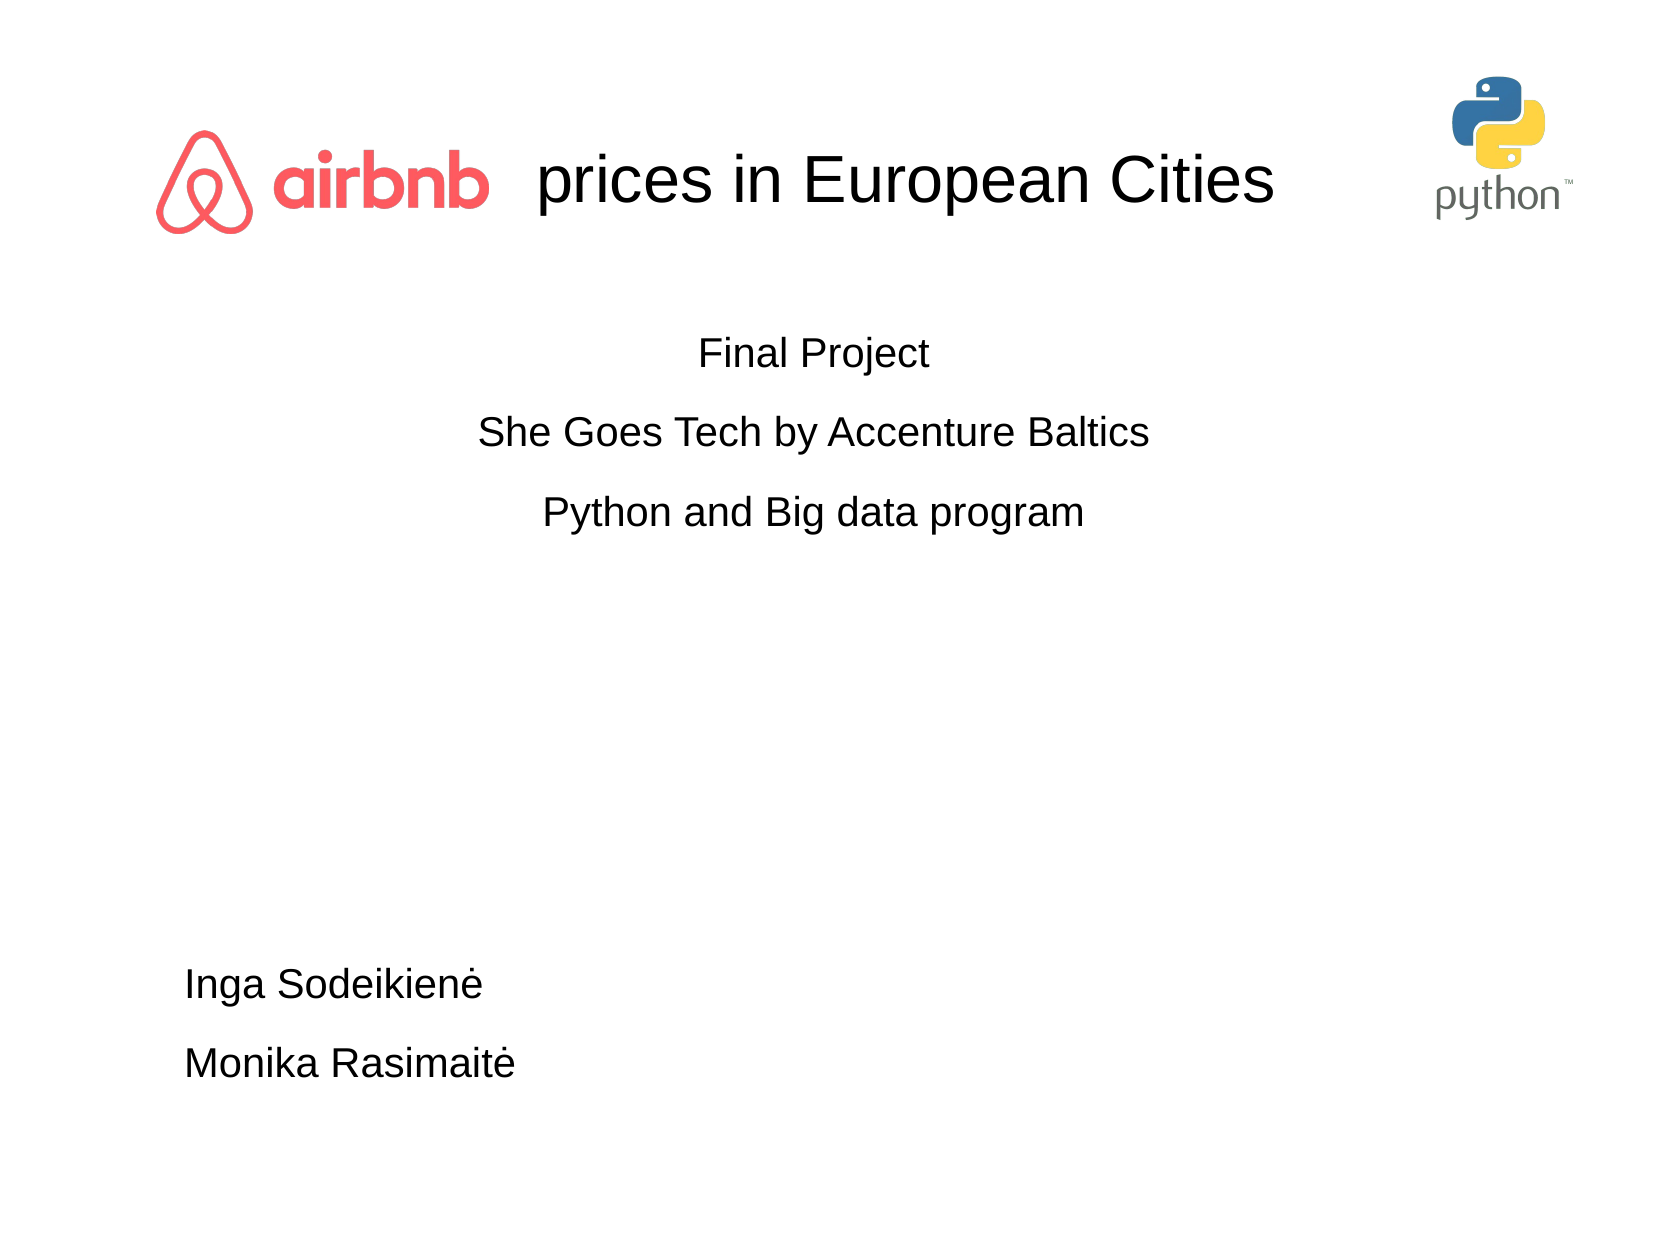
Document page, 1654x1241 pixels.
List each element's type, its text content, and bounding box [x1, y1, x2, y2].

picture [1369, 76, 1629, 223]
text_box Inga Sodeikienė Monika Rasimaitė [184, 908, 834, 1134]
picture [156, 130, 489, 234]
subtitle prices in European Cities Final Project She Goes Tech by Accenture Baltics Python and Big data program [223, 130, 1405, 621]
